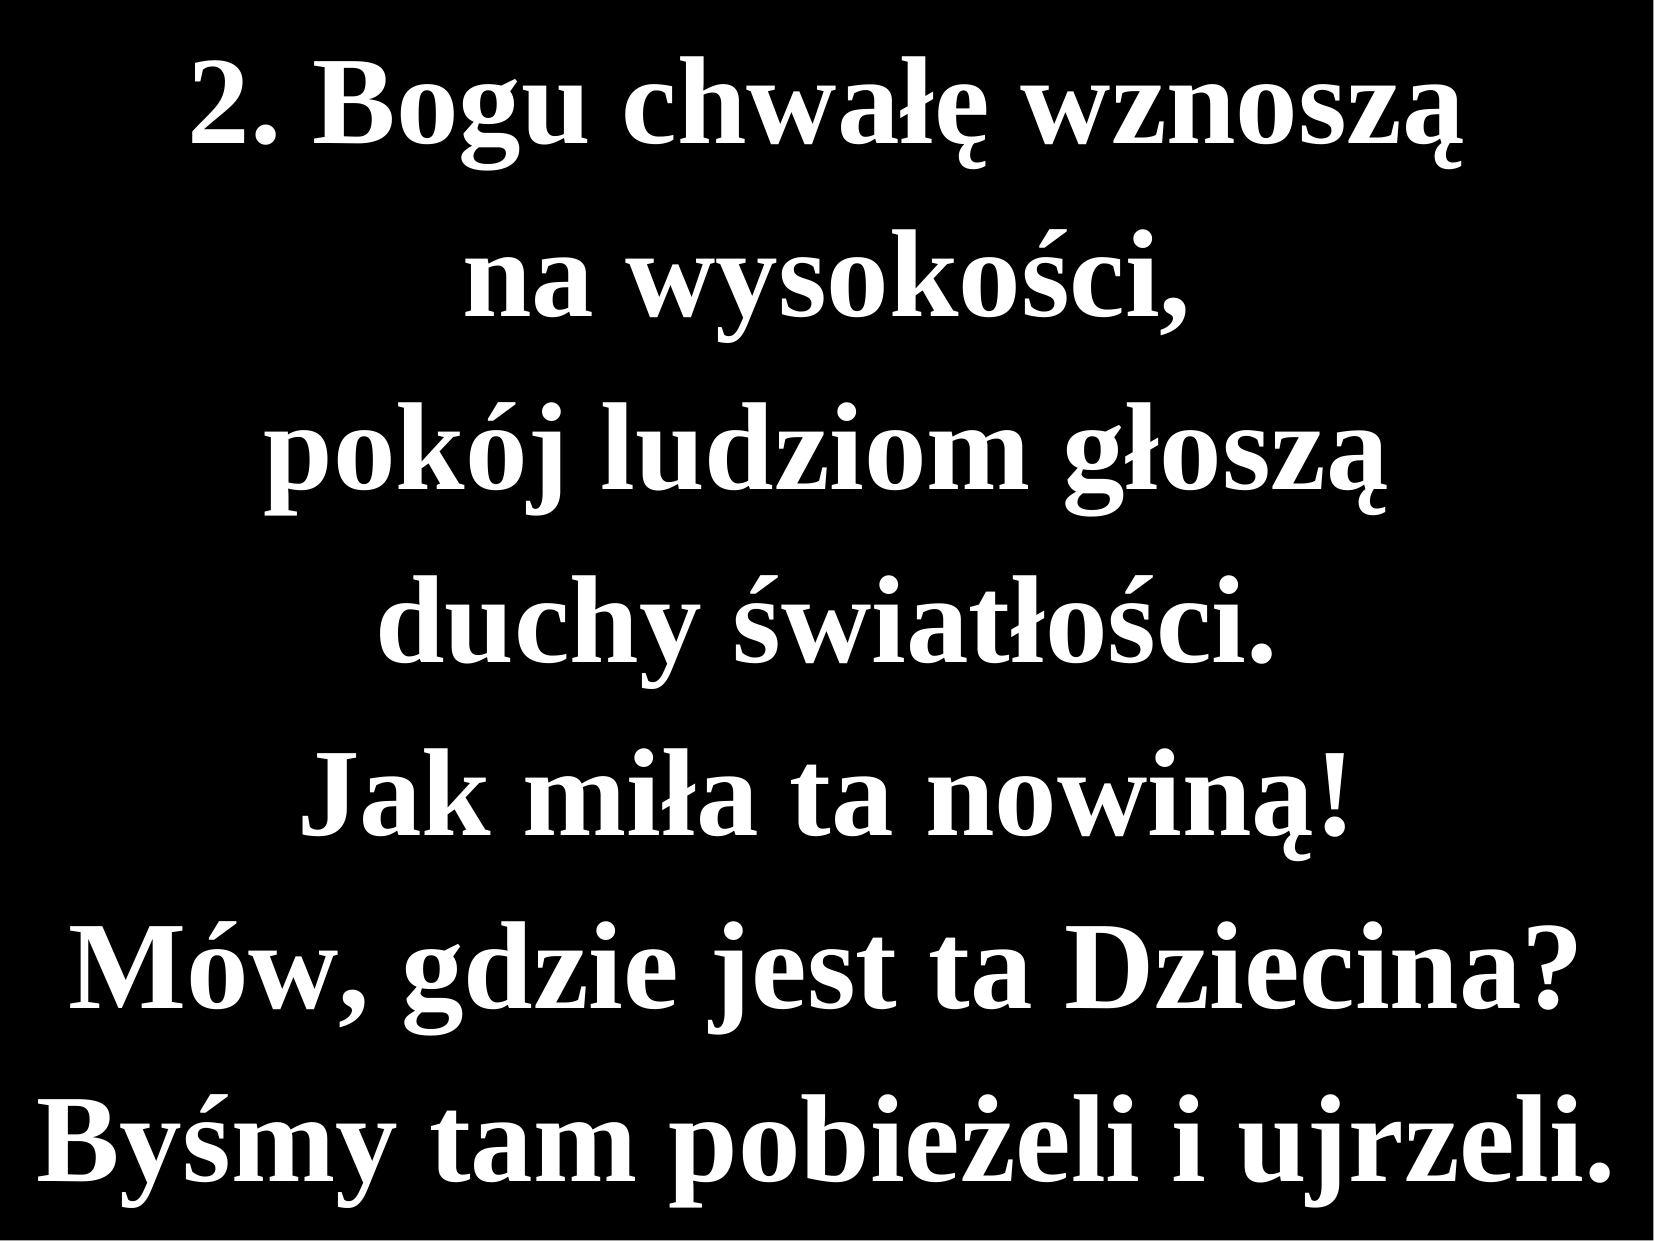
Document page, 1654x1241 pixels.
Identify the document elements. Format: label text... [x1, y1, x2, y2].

title 2. Bogu chwałę wznoszą ppp na wysokości, ppp pokój ludziom głoszą ppp duchy światłości. ppp Jak miła ta nowiną! ppp Mów, gdzie jest ta Dziecina? ppp Byśmy tam pobieżeli i ujrzeli. [0, 0, 1654, 1241]
